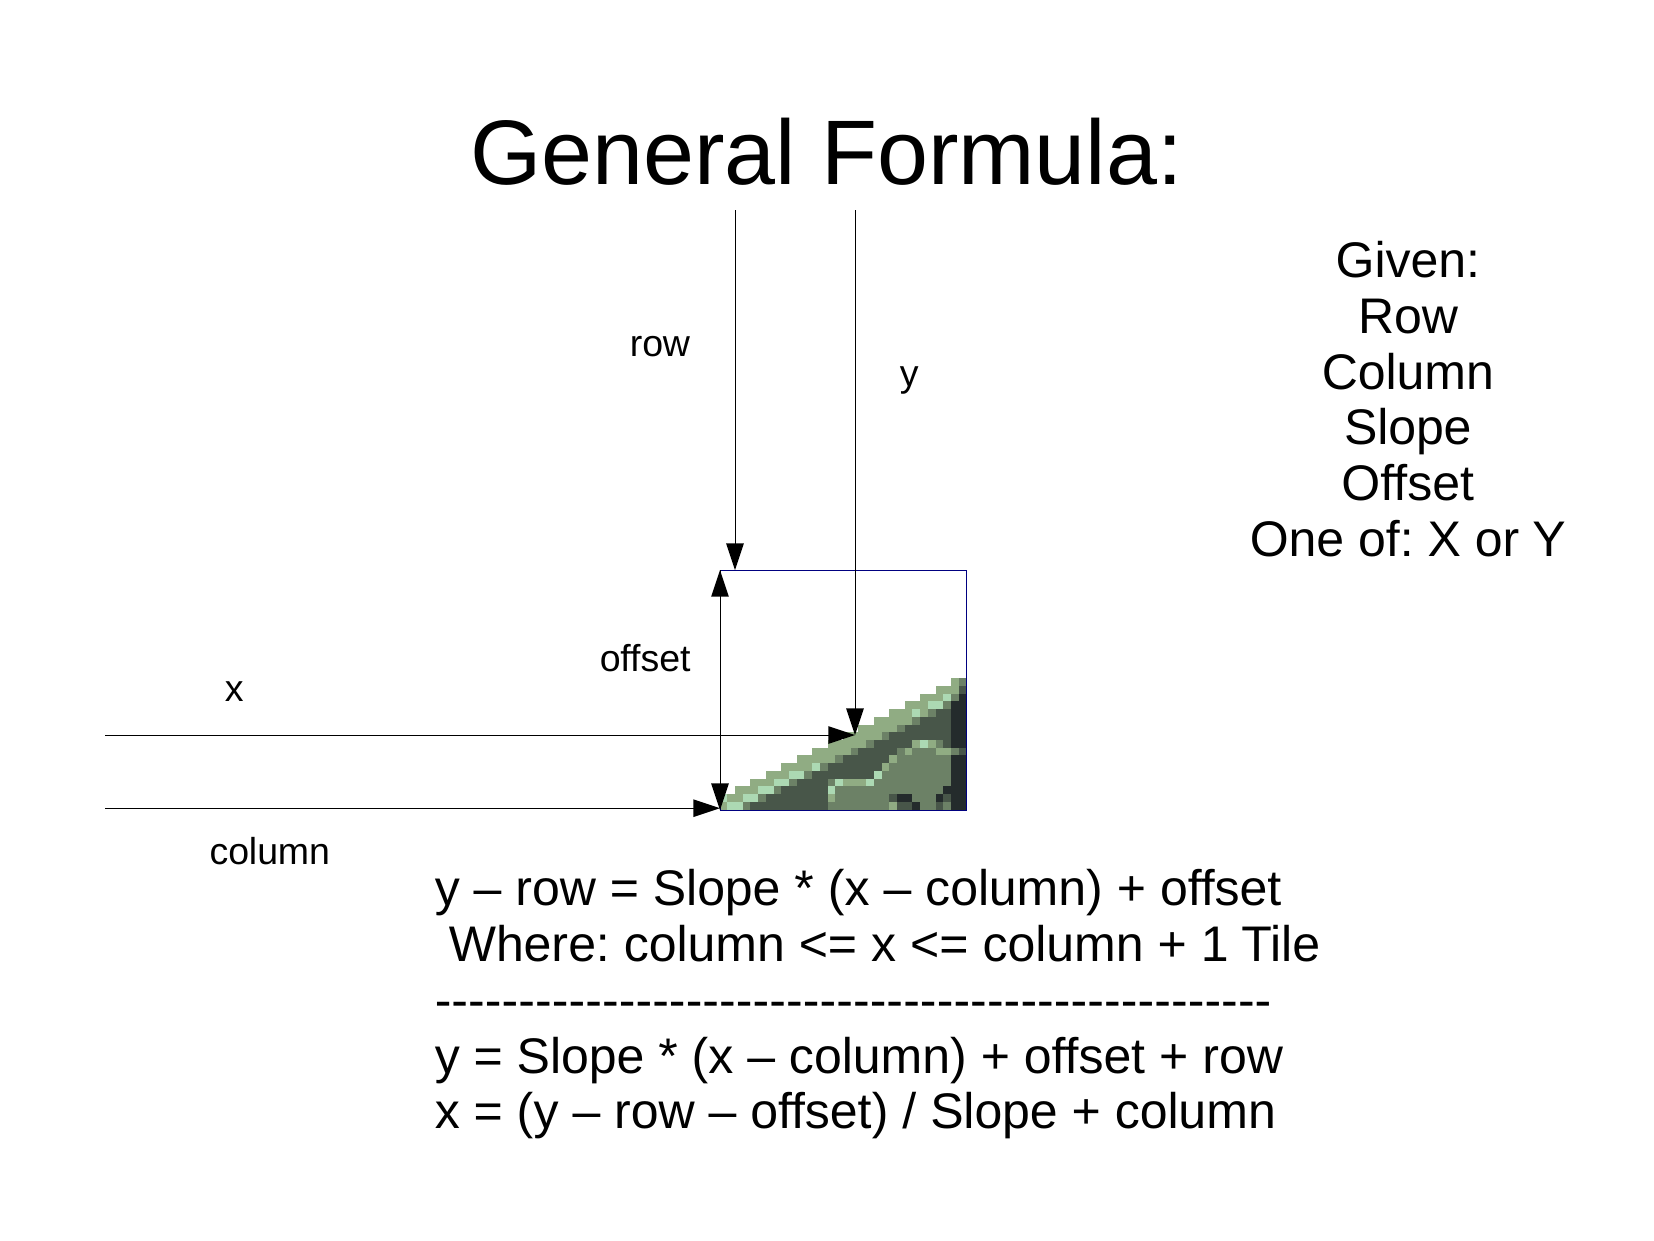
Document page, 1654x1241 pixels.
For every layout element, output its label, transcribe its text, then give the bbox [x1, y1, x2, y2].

title General Formula: [82, 49, 1245, 257]
picture [856, 563, 967, 570]
picture [720, 563, 734, 570]
picture [736, 563, 855, 570]
text_box y [885, 345, 934, 407]
picture [721, 571, 966, 810]
picture [721, 571, 855, 735]
text_box column [194, 823, 346, 886]
subtitle Given: Row Column Slope Offset One of: X or Y [1245, 49, 1571, 751]
text_box row [615, 315, 705, 377]
text_box x [210, 660, 259, 722]
text_box y – row = Slope * (x – column) + offset Where: column <= x <= column + 1 Tile -------------------------------------------------- y = Slope * (x – column) + offset + row x = (y – row – offset) / Slope + column [420, 853, 1486, 1179]
text_box offset [585, 630, 707, 692]
